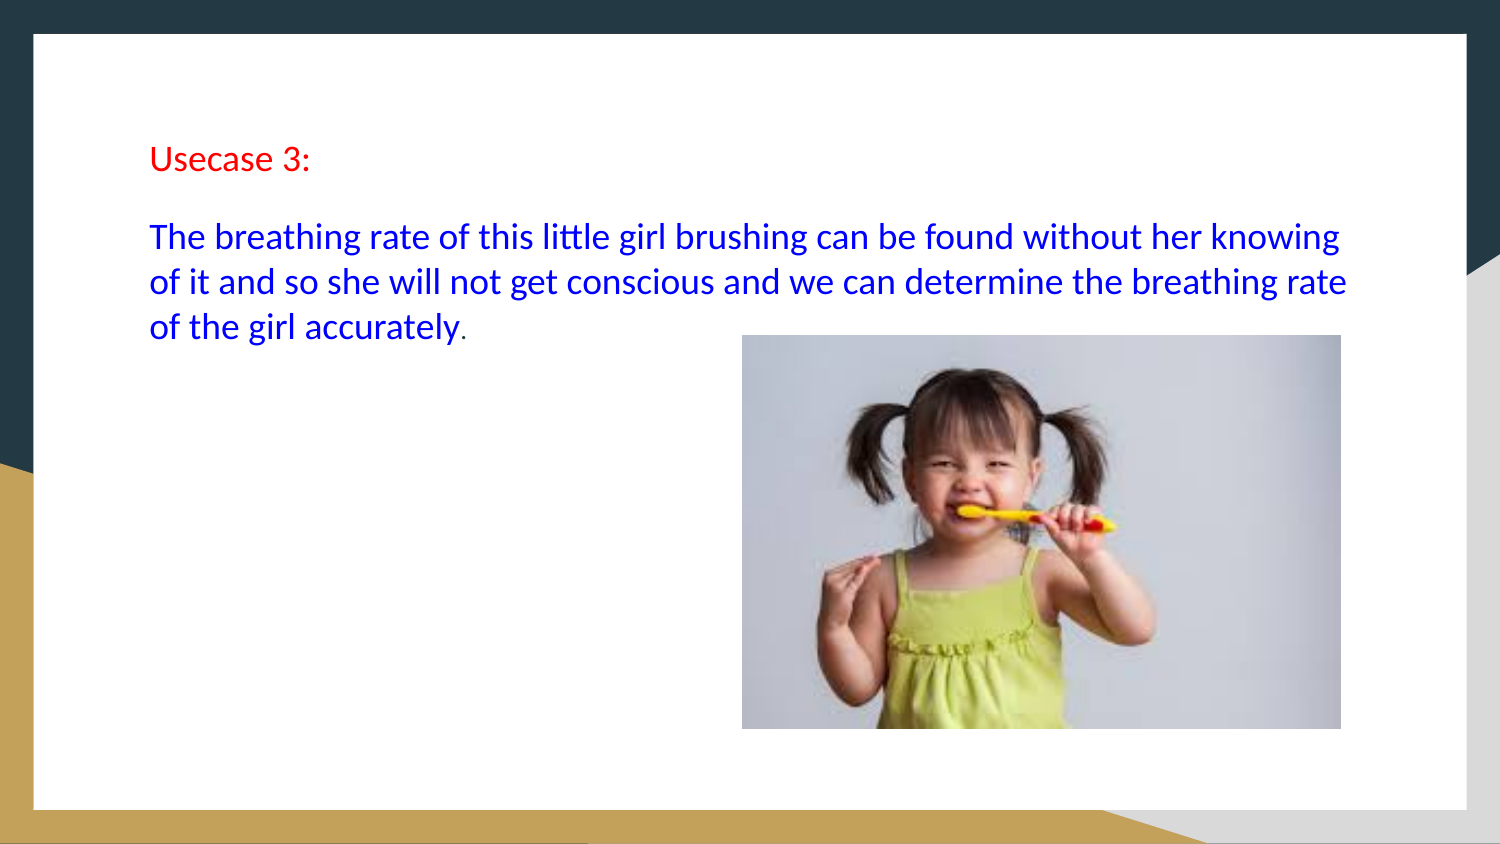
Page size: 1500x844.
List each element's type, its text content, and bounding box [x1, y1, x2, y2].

list Usecase 3: The breathing rate of this little girl brushing can be found without her knowing of it and so she will not get conscious and we can determine the breathing rate of the girl accurately. [134, 119, 1366, 729]
picture [742, 335, 1341, 729]
